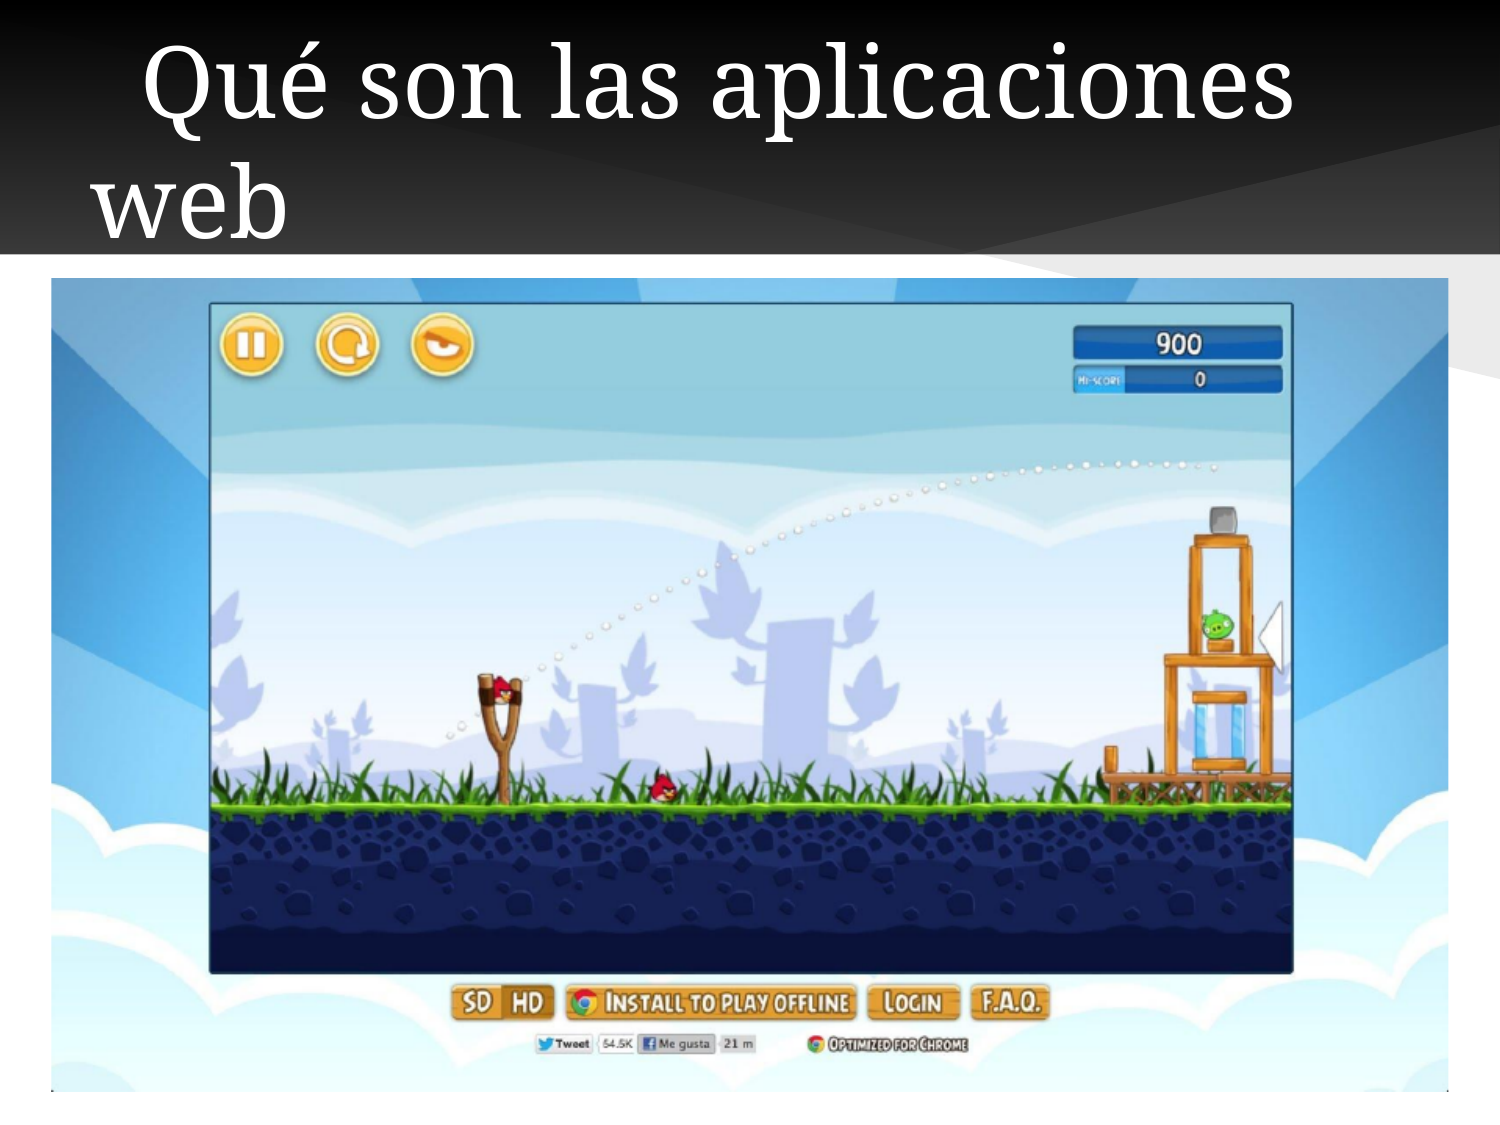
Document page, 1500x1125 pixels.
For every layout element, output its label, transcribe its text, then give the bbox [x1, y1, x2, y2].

text_box [51, 278, 1449, 1092]
title Qué son las aplicaciones web [75, 45, 1425, 233]
